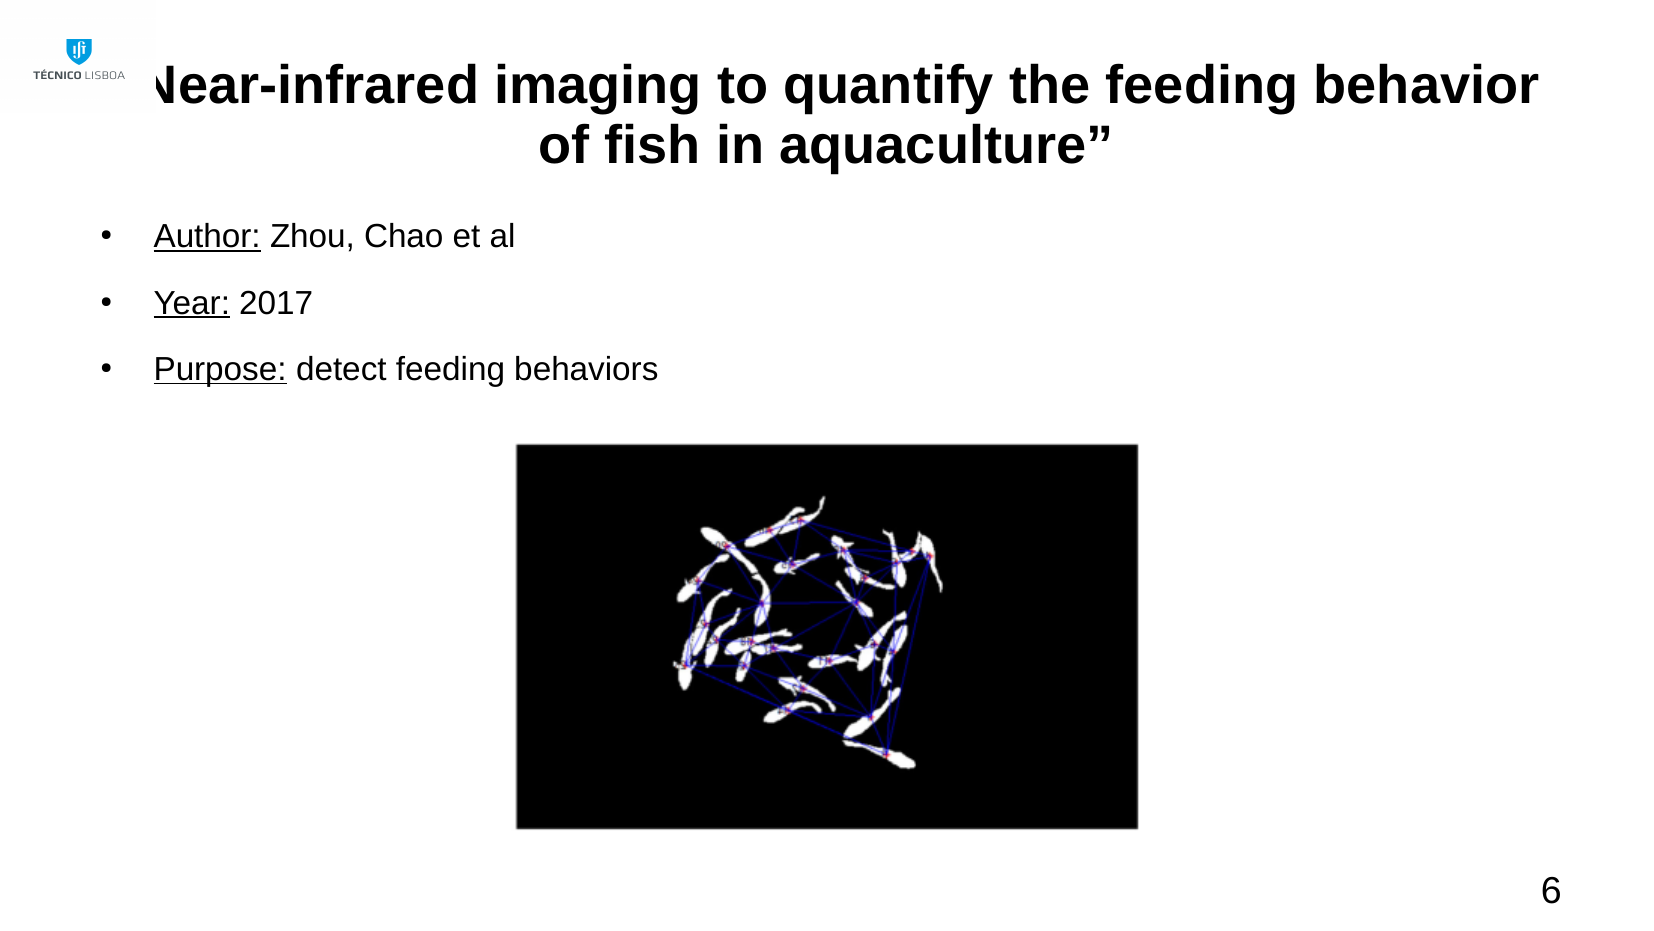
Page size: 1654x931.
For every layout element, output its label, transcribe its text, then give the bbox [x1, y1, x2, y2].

list Author: Zhou, Chao et al Year: 2017 Purpose: detect feeding behaviors [82, 217, 1571, 758]
picture [507, 436, 1146, 840]
title “Near-infrared imaging to quantify the feeding behavior of fish in aquaculture” [82, 37, 1571, 193]
picture [0, 0, 156, 113]
text_box <number> [1526, 862, 1654, 931]
